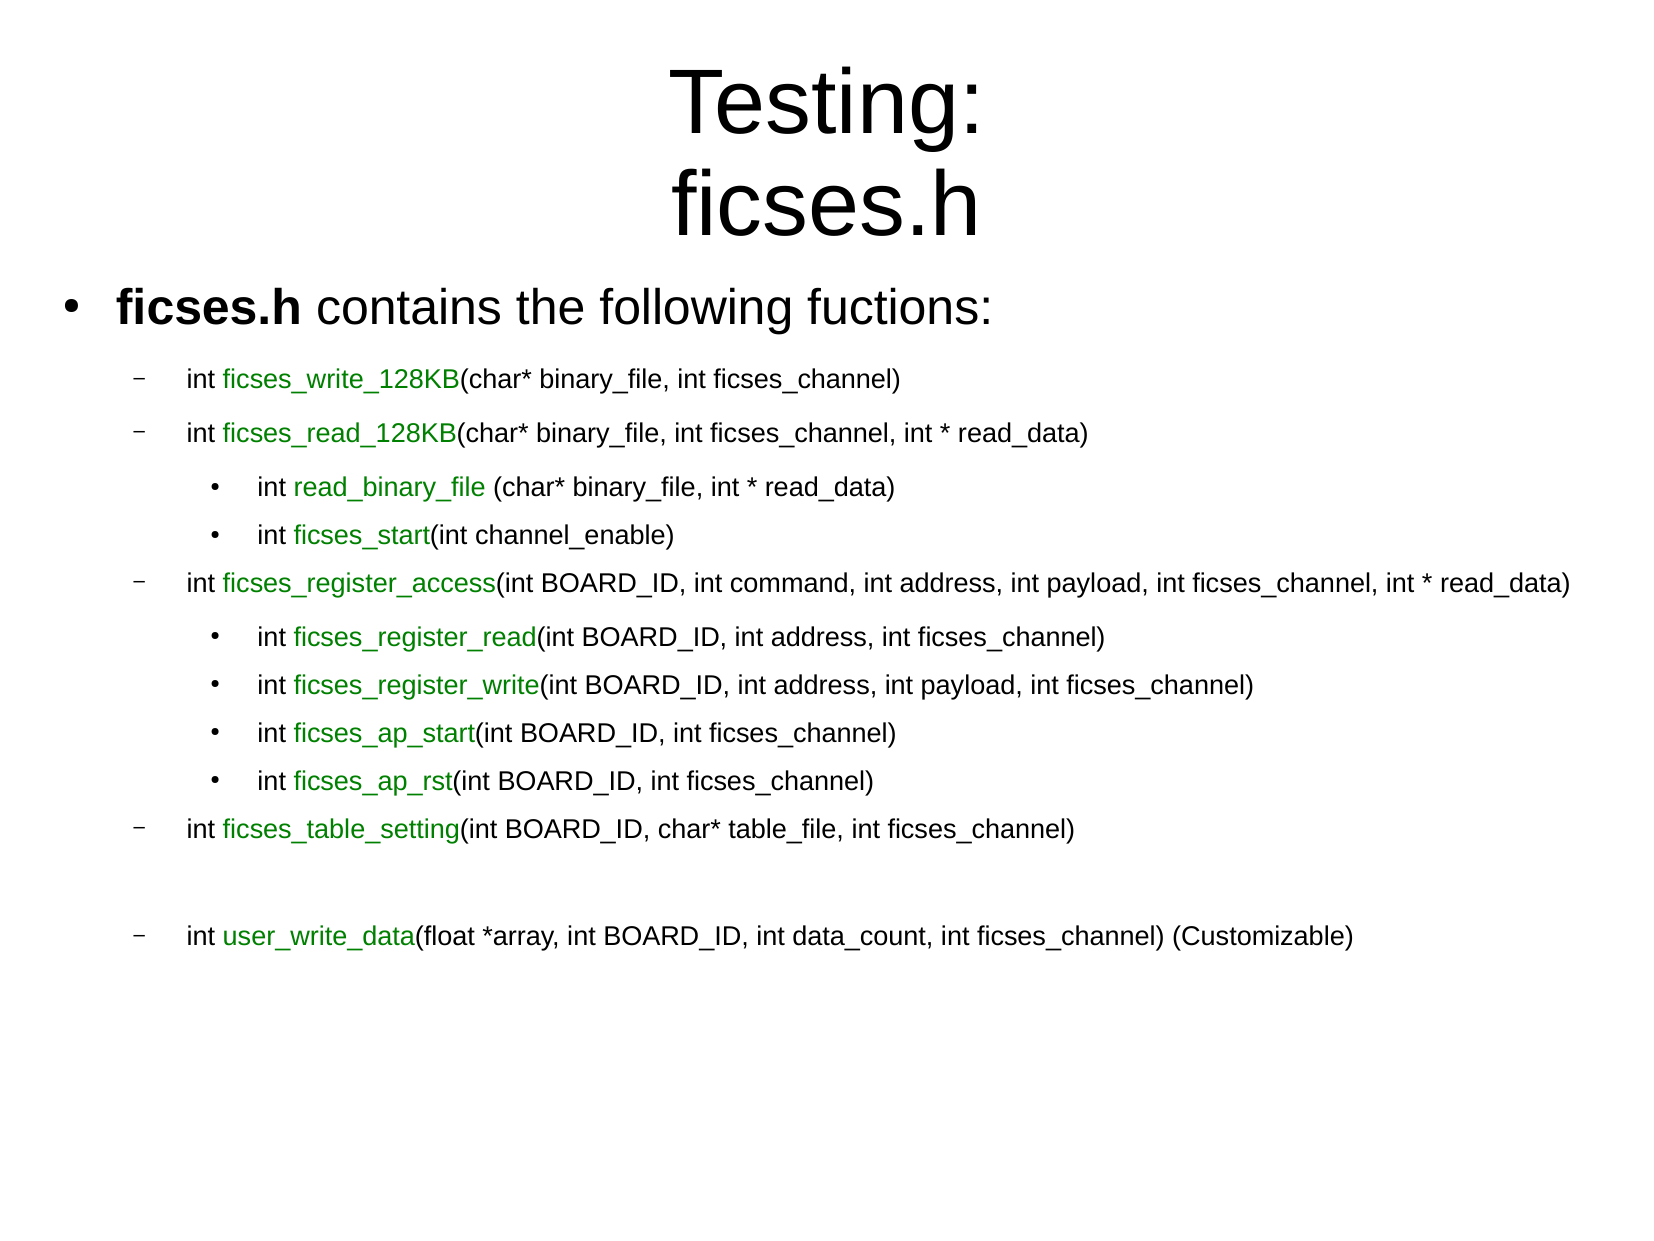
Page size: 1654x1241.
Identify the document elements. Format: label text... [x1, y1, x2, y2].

title Testing: ficses.h [82, 49, 1571, 257]
list ficses.h contains the following fuctions: int ficses_write_128KB(char* binary_file, int ficses_channel) int ficses_read_128KB(char* binary_file, int ficses_channel, int * read_data) int read_binary_file (char* binary_file, int * read_data) int ficses_start(int channel_enable) int ficses_register_access(int BOARD_ID, int command, int address, int payload, int ficses_channel, int * read_data) int ficses_register_read(int BOARD_ID, int address, int ficses_channel) int ficses_register_write(int BOARD_ID, int address, int payload, int ficses_channel) int ficses_ap_start(int BOARD_ID, int ficses_channel) int ficses_ap_rst(int BOARD_ID, int ficses_channel) int ficses_table_setting(int BOARD_ID, char* table_file, int ficses_channel) int user_write_data(float *array, int BOARD_ID, int data_count, int ficses_channel) (Customizable) [45, 279, 1571, 1141]
